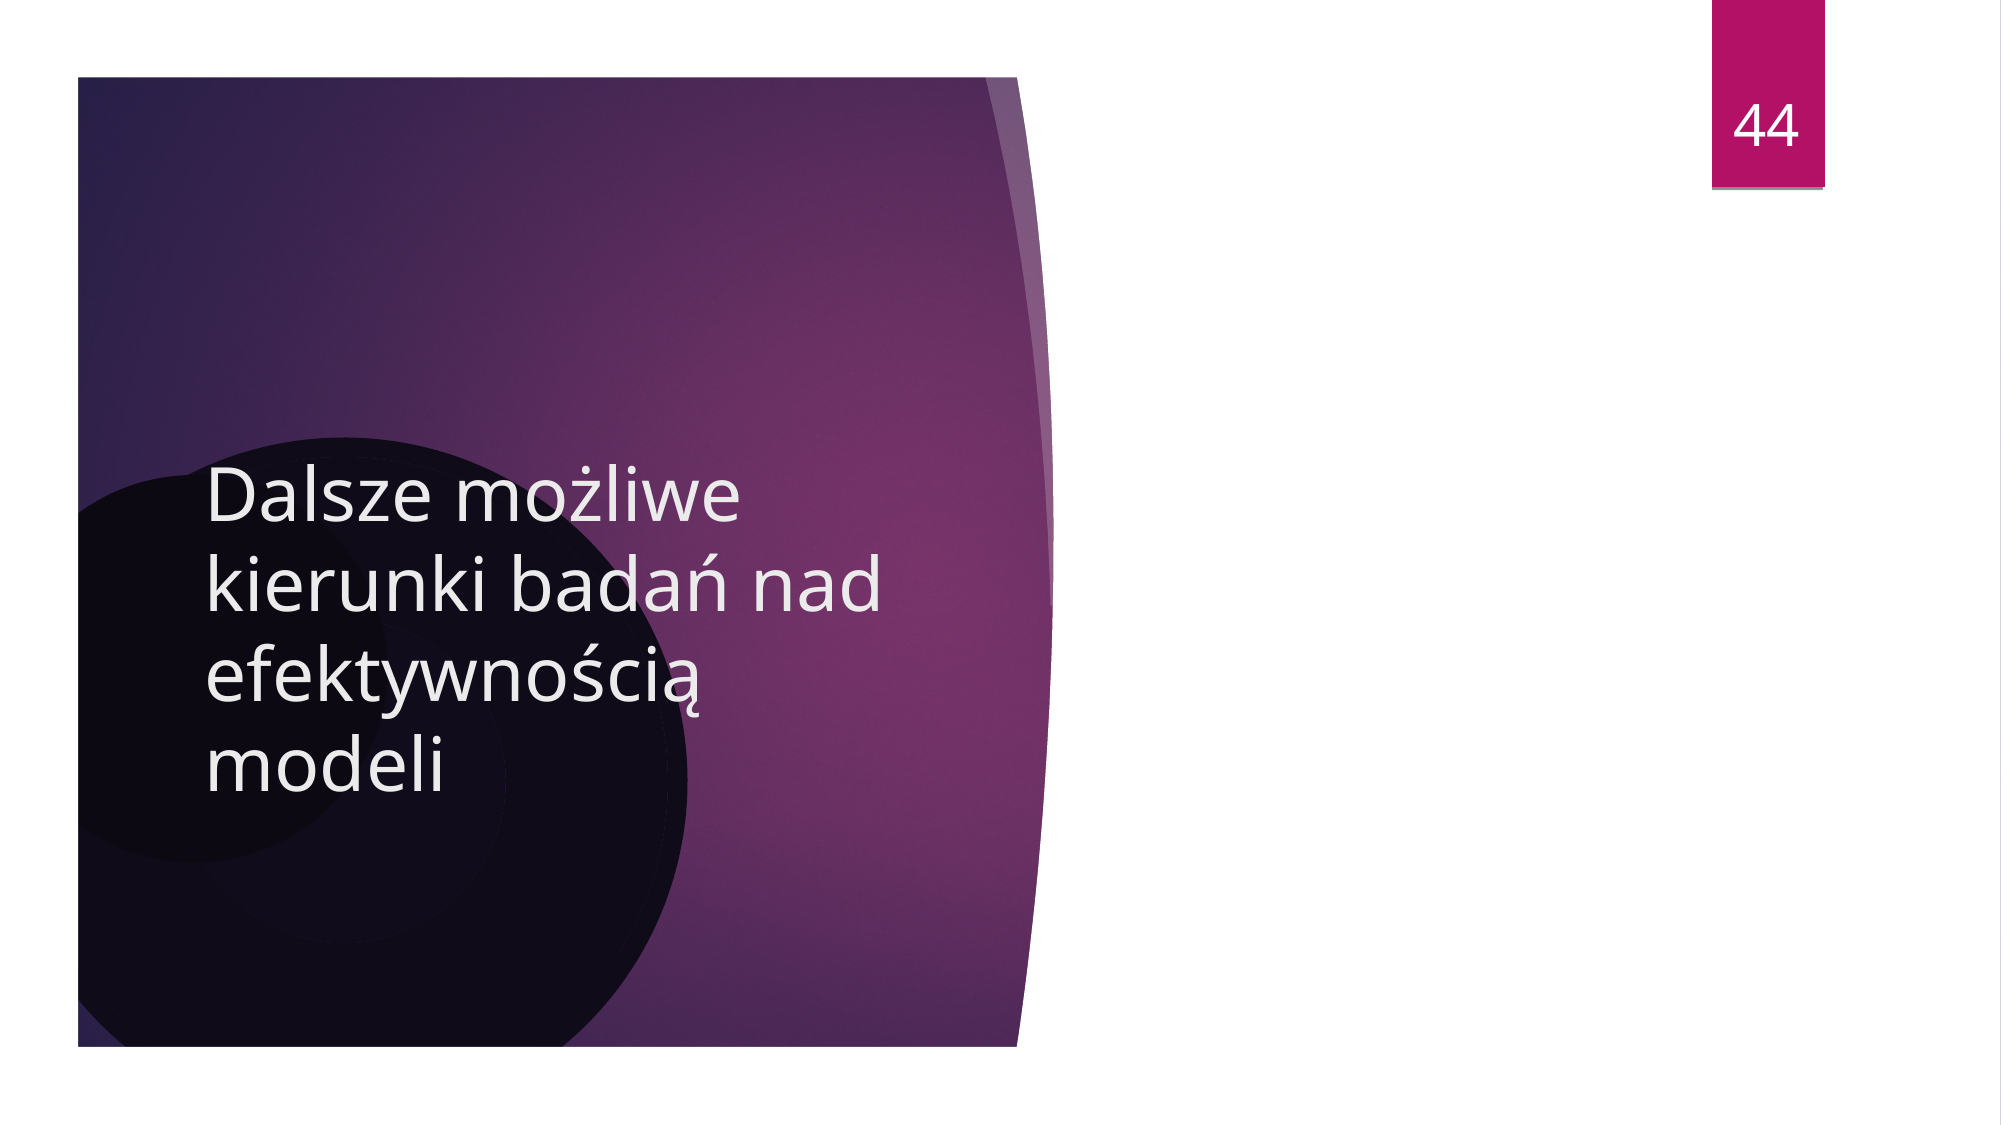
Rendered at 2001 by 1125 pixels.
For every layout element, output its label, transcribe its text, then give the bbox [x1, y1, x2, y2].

text_box [1698, 48, 1836, 175]
title Dalsze możliwe kierunki badań nad efektywnością modeli [173, 375, 888, 750]
